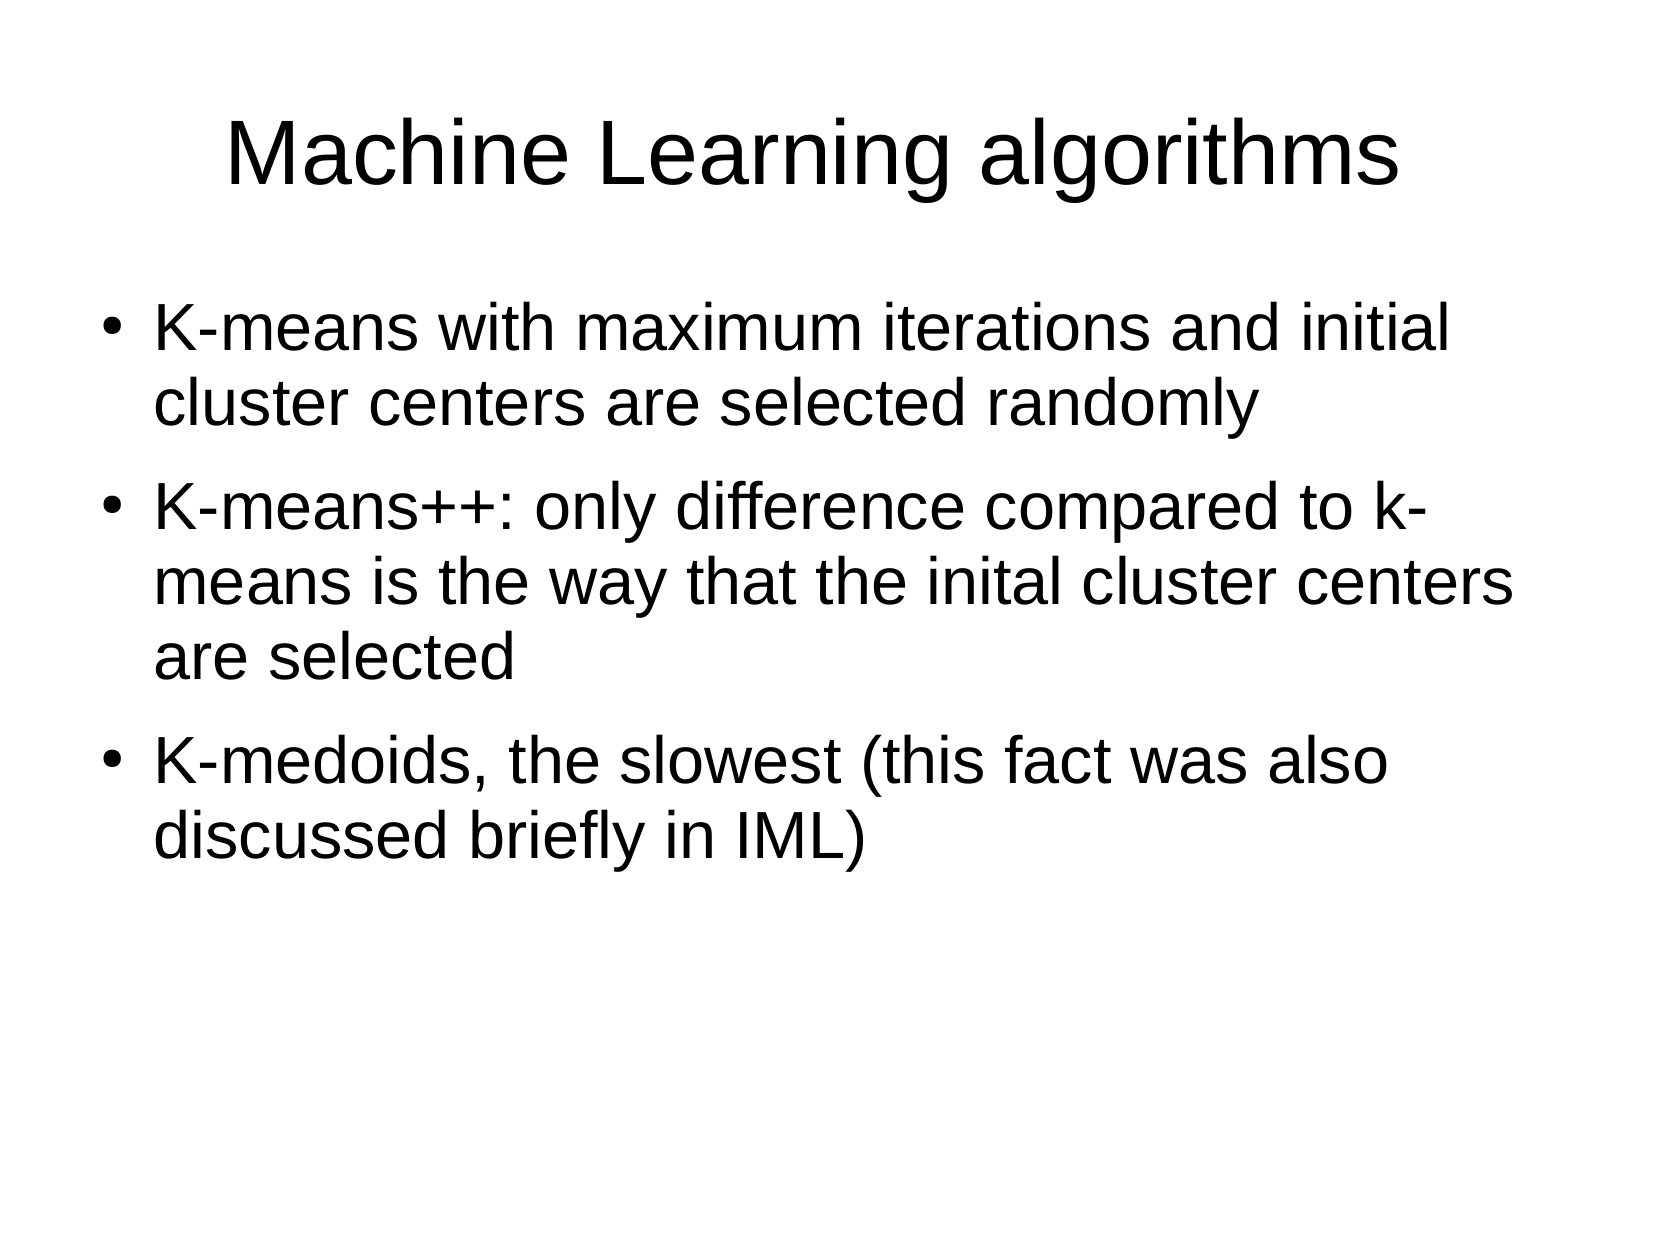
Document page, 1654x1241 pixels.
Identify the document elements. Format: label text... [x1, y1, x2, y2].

title Machine Learning algorithms [82, 49, 1571, 257]
list K-means with maximum iterations and initial cluster centers are selected randomly K-means++: only difference compared to k-means is the way that the inital cluster centers are selected K-medoids, the slowest (this fact was also discussed briefly in IML) [82, 290, 1571, 1010]
